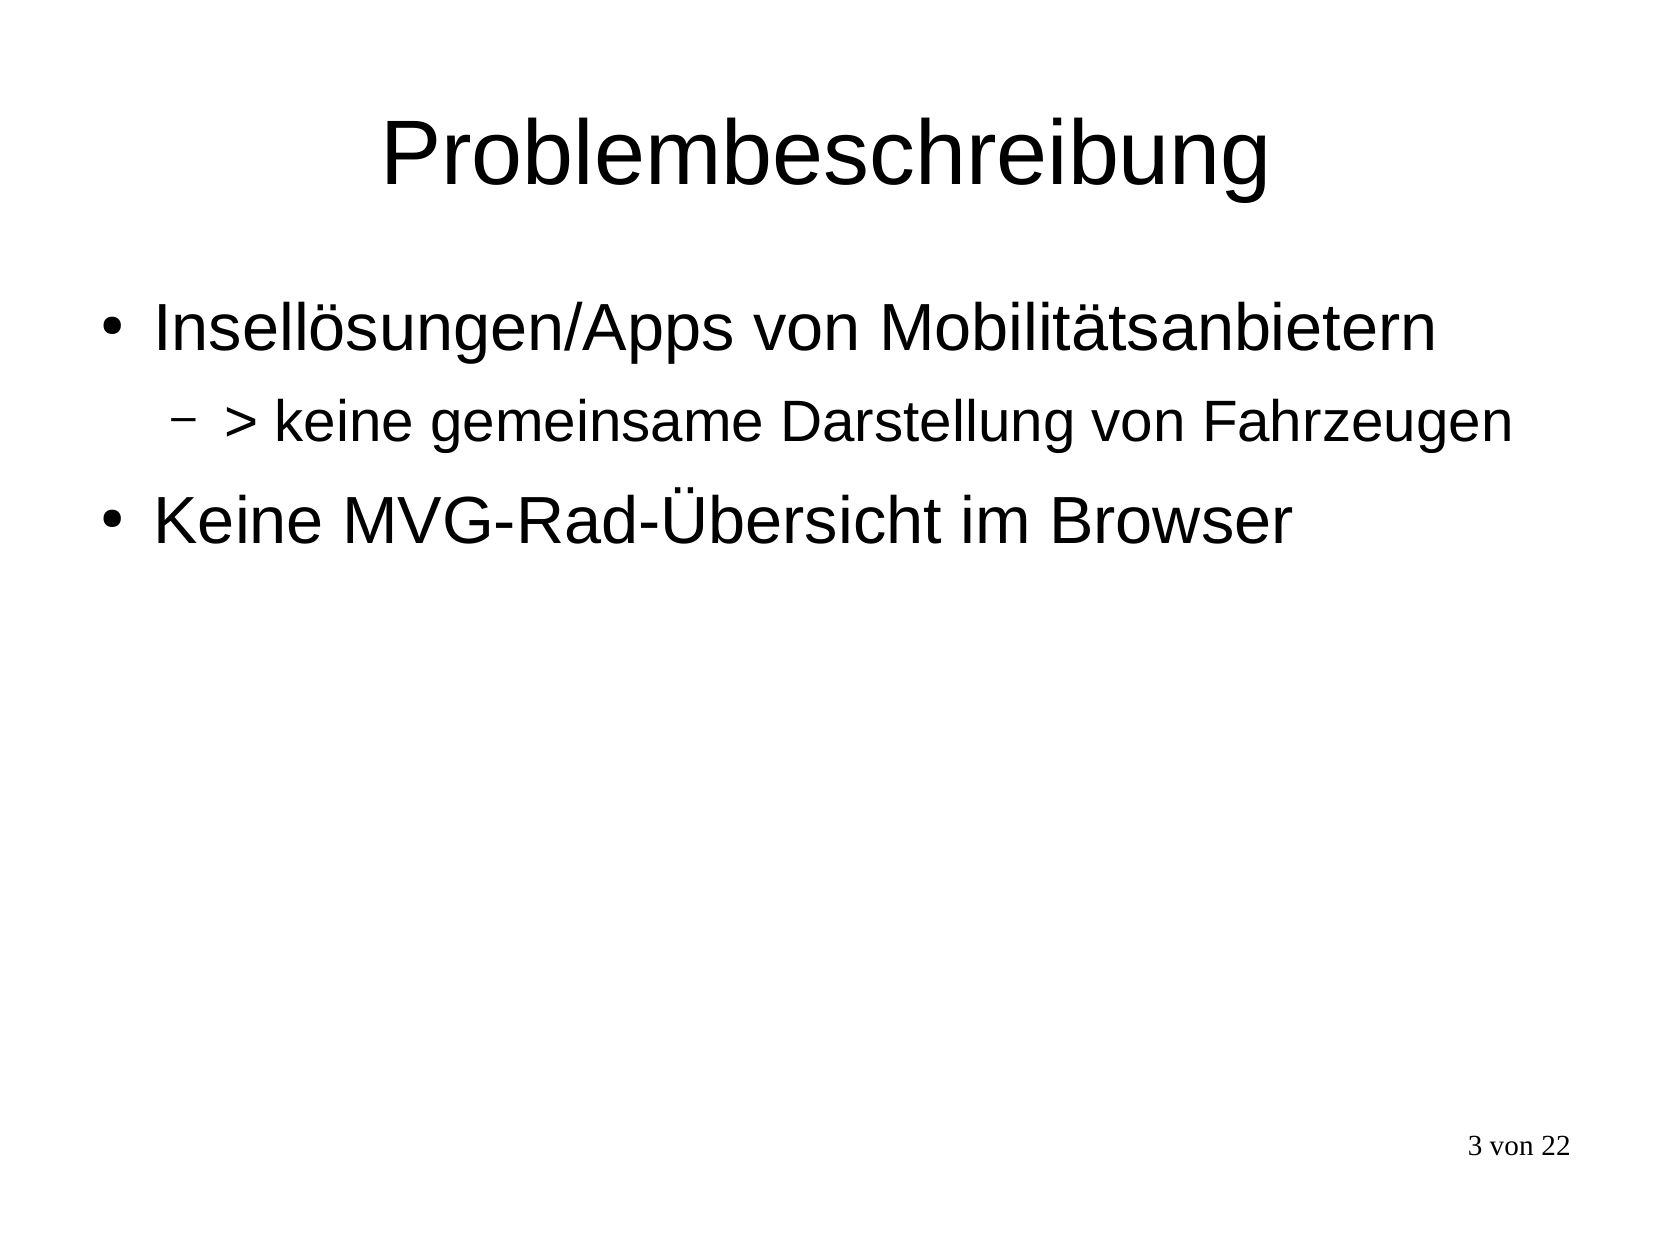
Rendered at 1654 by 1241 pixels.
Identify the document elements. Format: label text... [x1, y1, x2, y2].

list Insellösungen/Apps von Mobilitätsanbietern > keine gemeinsame Darstellung von Fahrzeugen Keine MVG-Rad-Übersicht im Browser [82, 290, 1571, 1010]
title Problembeschreibung [82, 49, 1571, 257]
